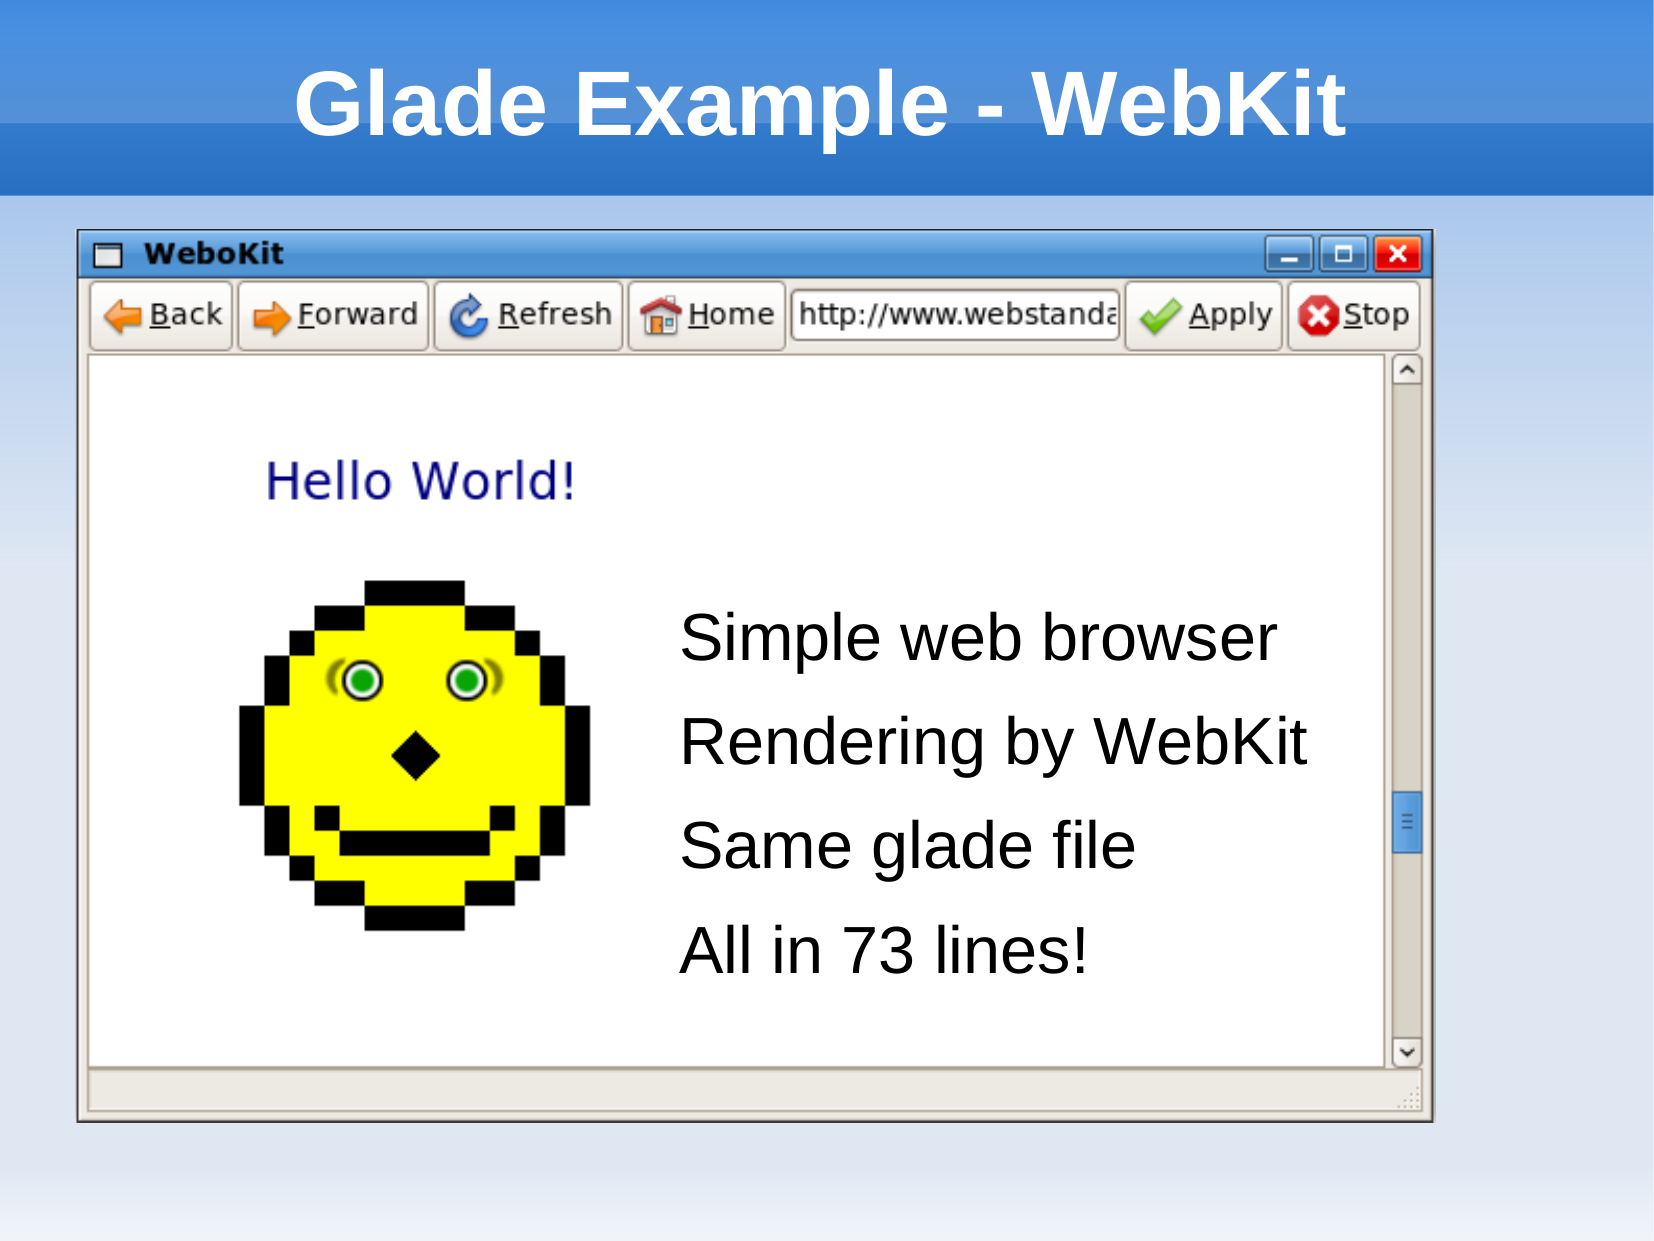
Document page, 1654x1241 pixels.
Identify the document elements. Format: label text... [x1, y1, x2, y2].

title Glade Example - WebKit [76, 0, 1565, 208]
picture [0, 0, 1654, 1241]
list Simple web browser Rendering by WebKit Same glade file All in 73 lines! [661, 600, 1388, 988]
